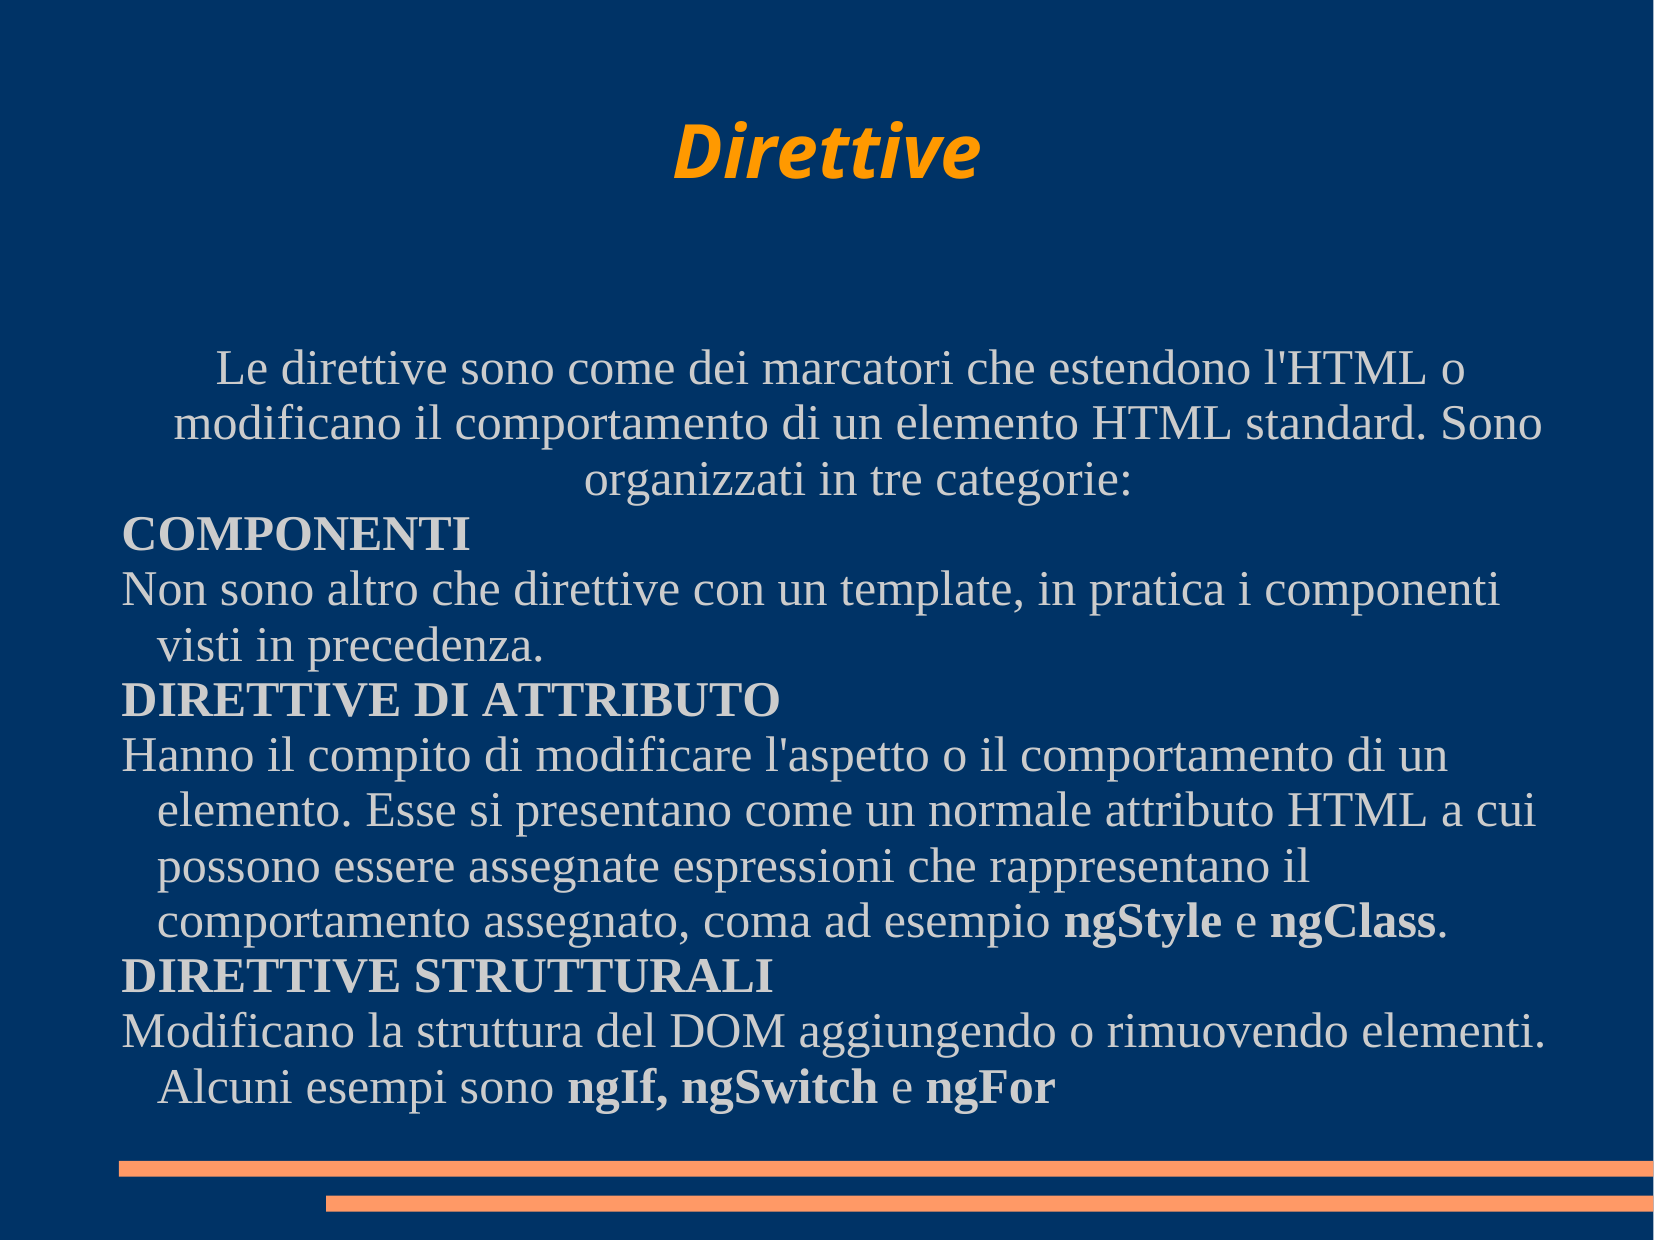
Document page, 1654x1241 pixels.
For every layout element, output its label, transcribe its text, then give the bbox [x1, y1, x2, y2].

title Direttive [121, 46, 1534, 254]
subtitle Le direttive sono come dei marcatori che estendono l'HTML o modificano il comportamento di un elemento HTML standard. Sono organizzati in tre categorie: COMPONENTI Non sono altro che direttive con un template, in pratica i componenti visti in precedenza. DIRETTIVE DI ATTRIBUTO Hanno il compito di modificare l'aspetto o il comportamento di un elemento. Esse si presentano come un normale attributo HTML a cui possono essere assegnate espressioni che rappresentano il comportamento assegnato, coma ad esempio ngStyle e ngClass. DIRETTIVE STRUTTURALI Modificano la struttura del DOM aggiungendo o rimuovendo elementi. Alcuni esempi sono ngIf, ngSwitch e ngFor [121, 322, 1561, 1132]
